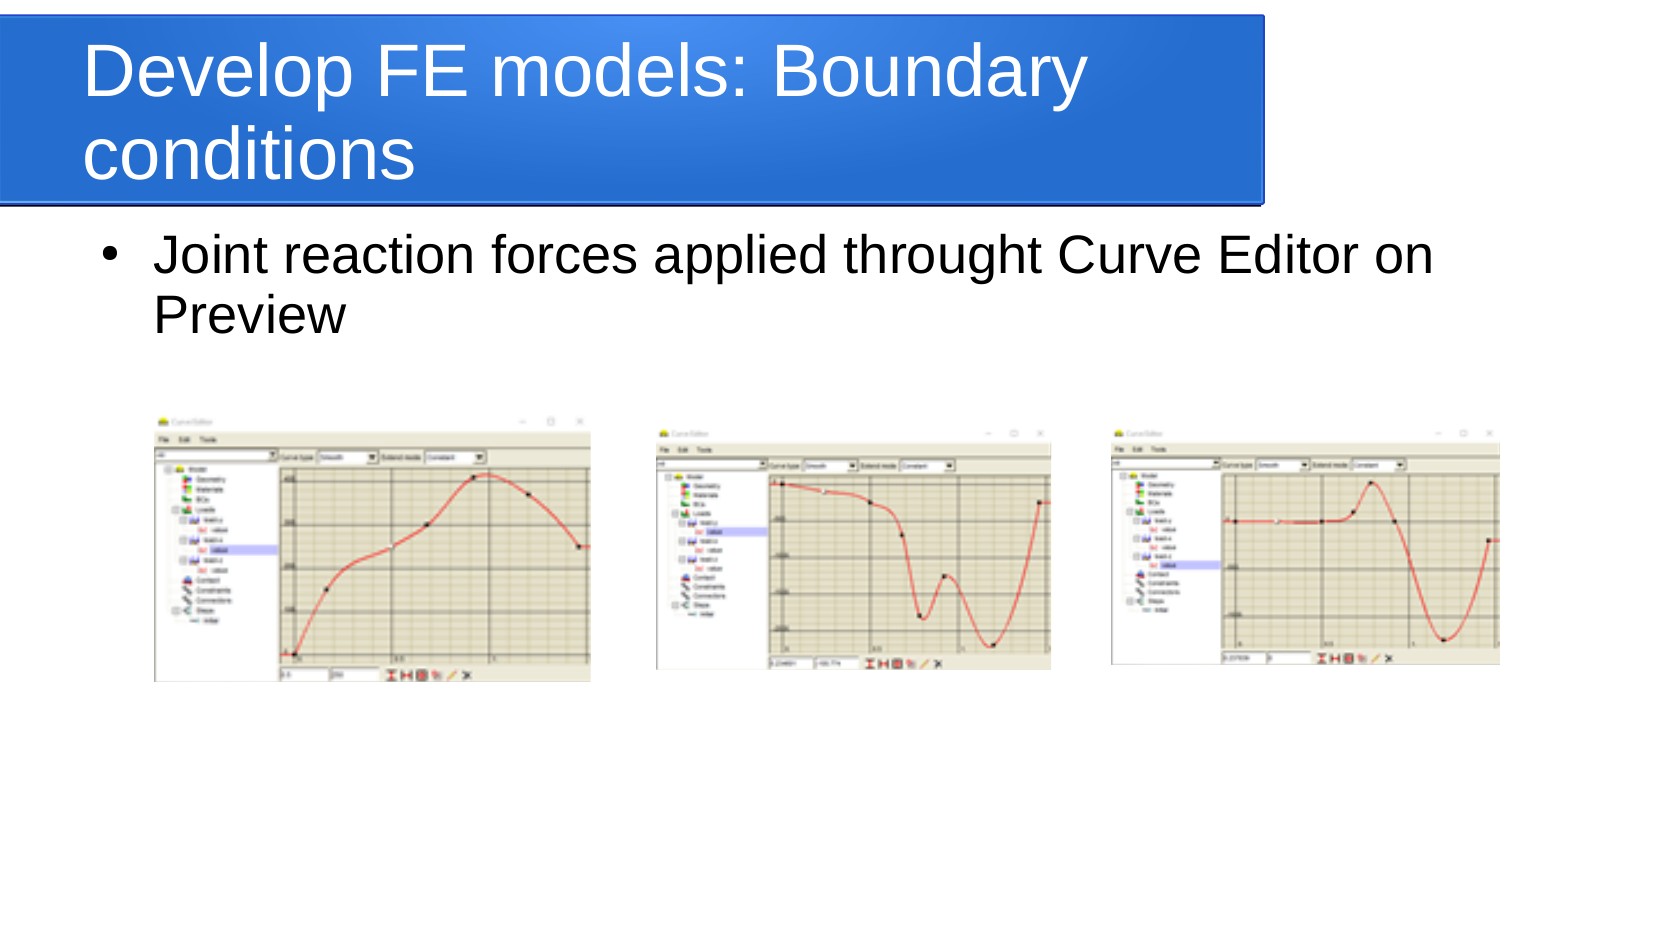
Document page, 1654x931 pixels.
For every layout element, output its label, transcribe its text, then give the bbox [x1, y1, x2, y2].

picture [1110, 425, 1501, 665]
picture [655, 425, 1052, 670]
picture [153, 413, 591, 682]
title Develop FE models: Boundary conditions [82, 29, 1235, 195]
list Joint reaction forces applied throught Curve Editor on Preview [82, 224, 1571, 764]
